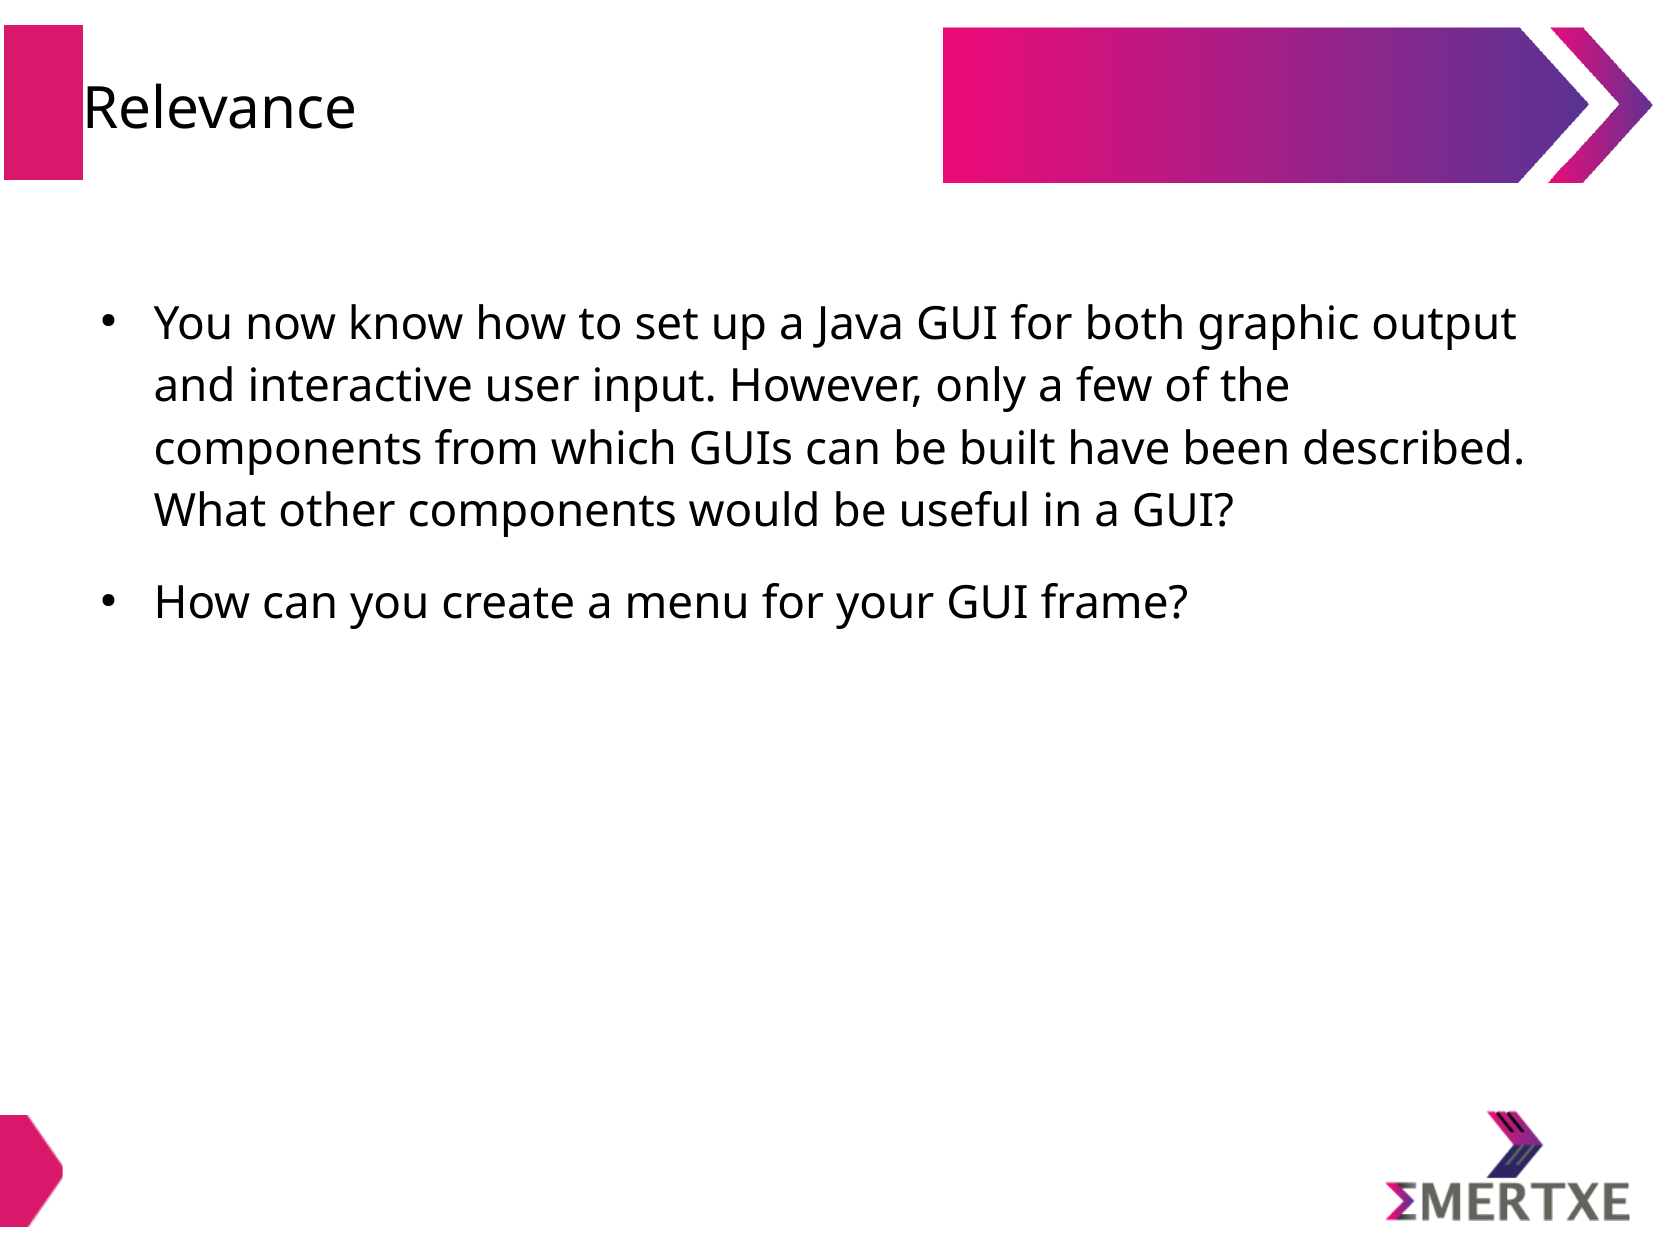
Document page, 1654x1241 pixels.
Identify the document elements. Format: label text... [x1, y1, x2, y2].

picture [1571, 27, 1653, 183]
title Relevance [82, 2, 1571, 210]
list You now know how to set up a Java GUI for both graphic output and interactive user input. However, only a few of the components from which GUIs can be built have been described. What other components would be useful in a GUI? How can you create a menu for your GUI frame? [82, 290, 1571, 1010]
picture [1385, 1107, 1631, 1221]
